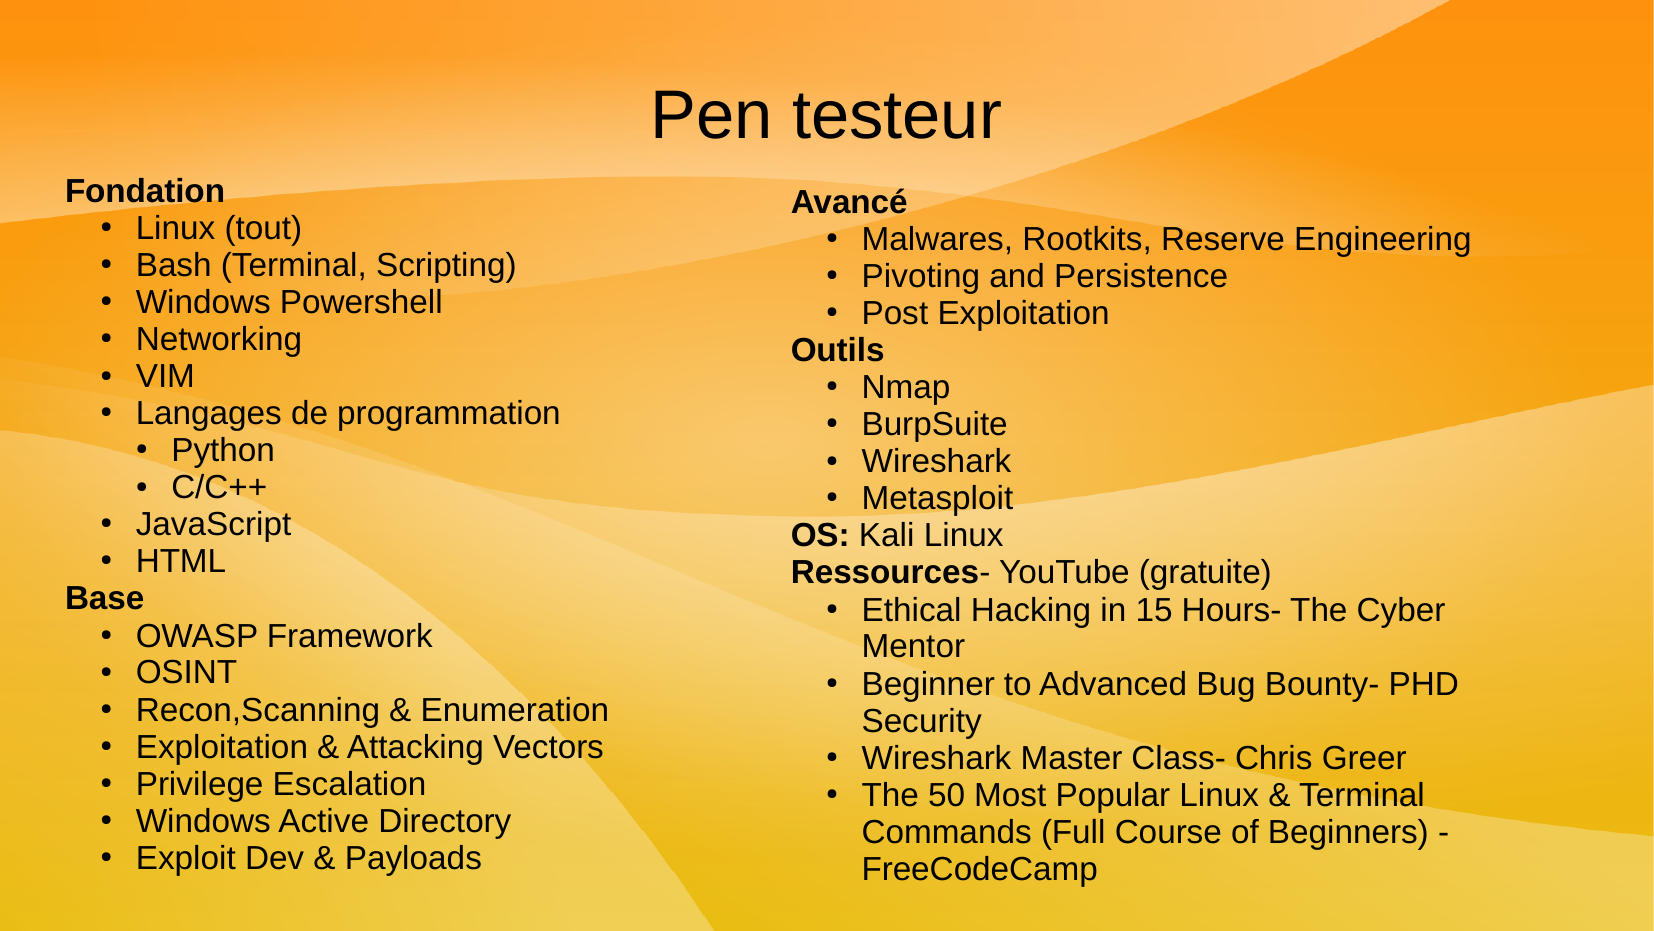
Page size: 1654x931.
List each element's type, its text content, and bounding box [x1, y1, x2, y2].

picture [0, 0, 1654, 931]
text_box Avancé Malwares, Rootkits, Reserve Engineering Pivoting and Persistence Post Exploitation Outils Nmap BurpSuite Wireshark Metasploit OS: Kali Linux Ressources- YouTube (gratuite) Ethical Hacking in 15 Hours- The Cyber Mentor Beginner to Advanced Bug Bounty- PHD Security Wireshark Master Class- Chris Greer The 50 Most Popular Linux & Terminal Commands (Full Course of Beginners) - FreeCodeCamp [790, 183, 1506, 888]
title Pen testeur [82, 37, 1571, 193]
subtitle Fondation Linux (tout) Bash (Terminal, Scripting) Windows Powershell Networking VIM Langages de programmation Python C/C++ JavaScript HTML Base OWASP Framework OSINT Recon,Scanning & Enumeration Exploitation & Attacking Vectors Privilege Escalation Windows Active Directory Exploit Dev & Payloads [64, 172, 780, 886]
